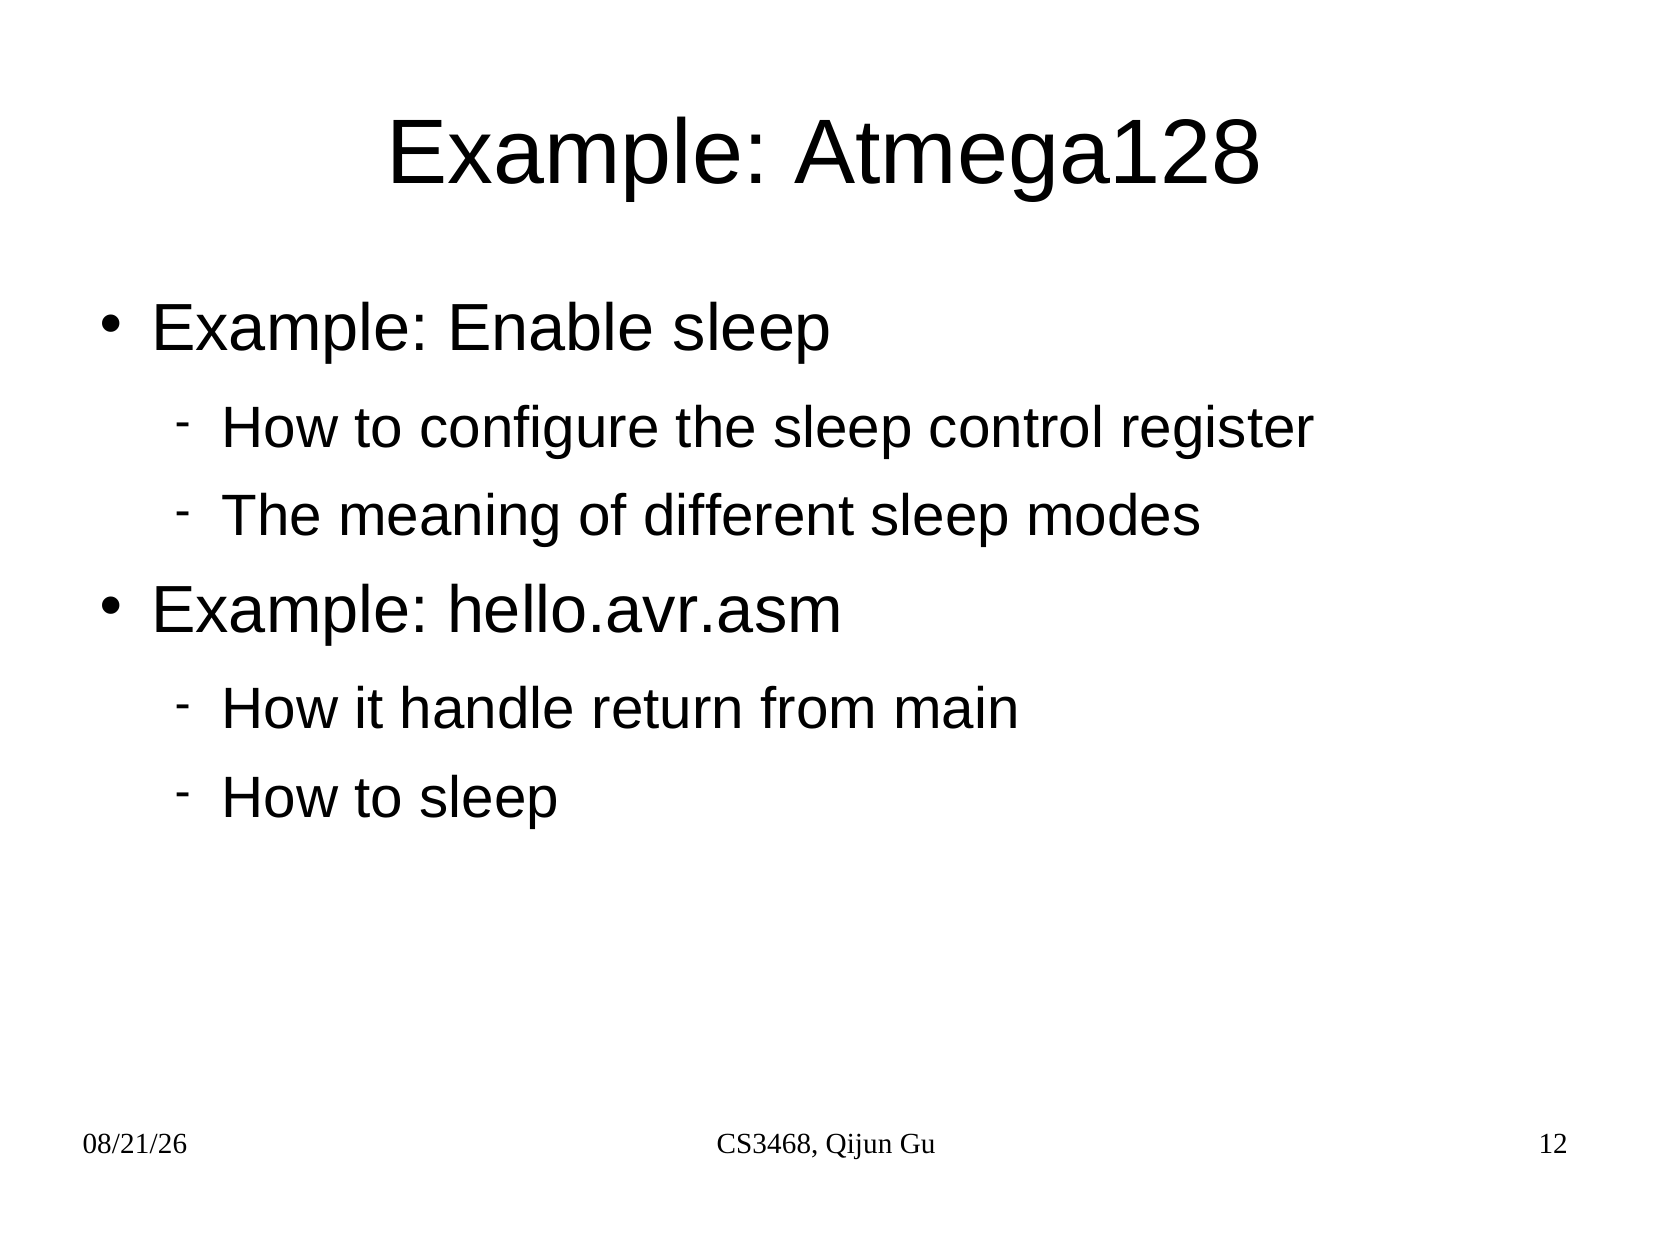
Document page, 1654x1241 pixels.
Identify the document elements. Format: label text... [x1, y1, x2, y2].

list Example: Enable sleep How to configure the sleep control register The meaning of different sleep modes Example: hello.avr.asm How it handle return from main How to sleep [82, 290, 1568, 1109]
title Example: Atmega128 [82, 49, 1568, 254]
